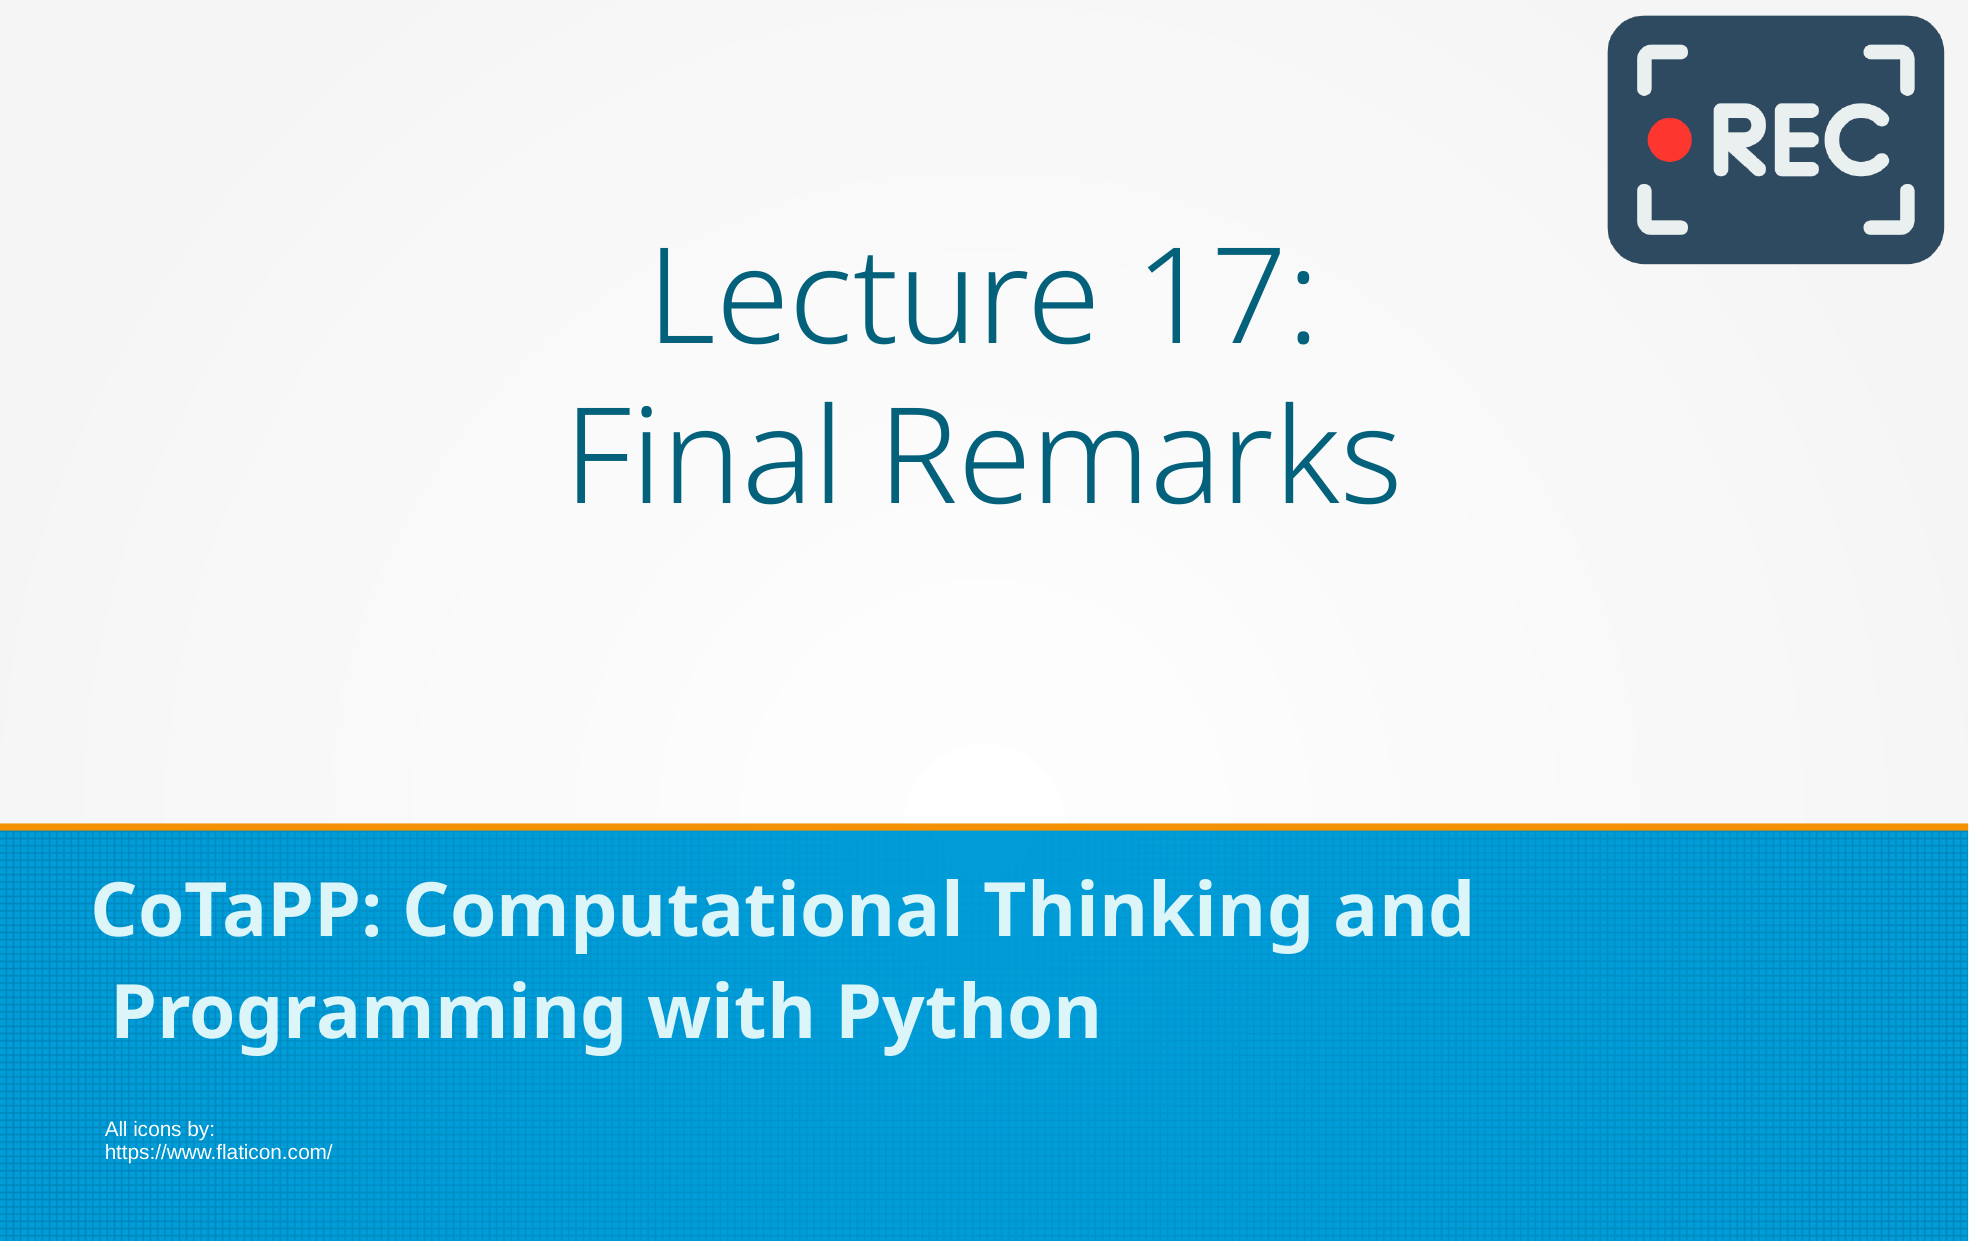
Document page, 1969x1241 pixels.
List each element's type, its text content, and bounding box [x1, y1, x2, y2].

text_box All icons by: https://www.flaticon.com/ [90, 1110, 348, 1172]
subtitle CoTaPP: Computational Thinking and Programming with Python [90, 855, 1654, 1063]
title Lecture 17: Final Remarks [98, 49, 1870, 691]
picture [0, 0, 1969, 830]
